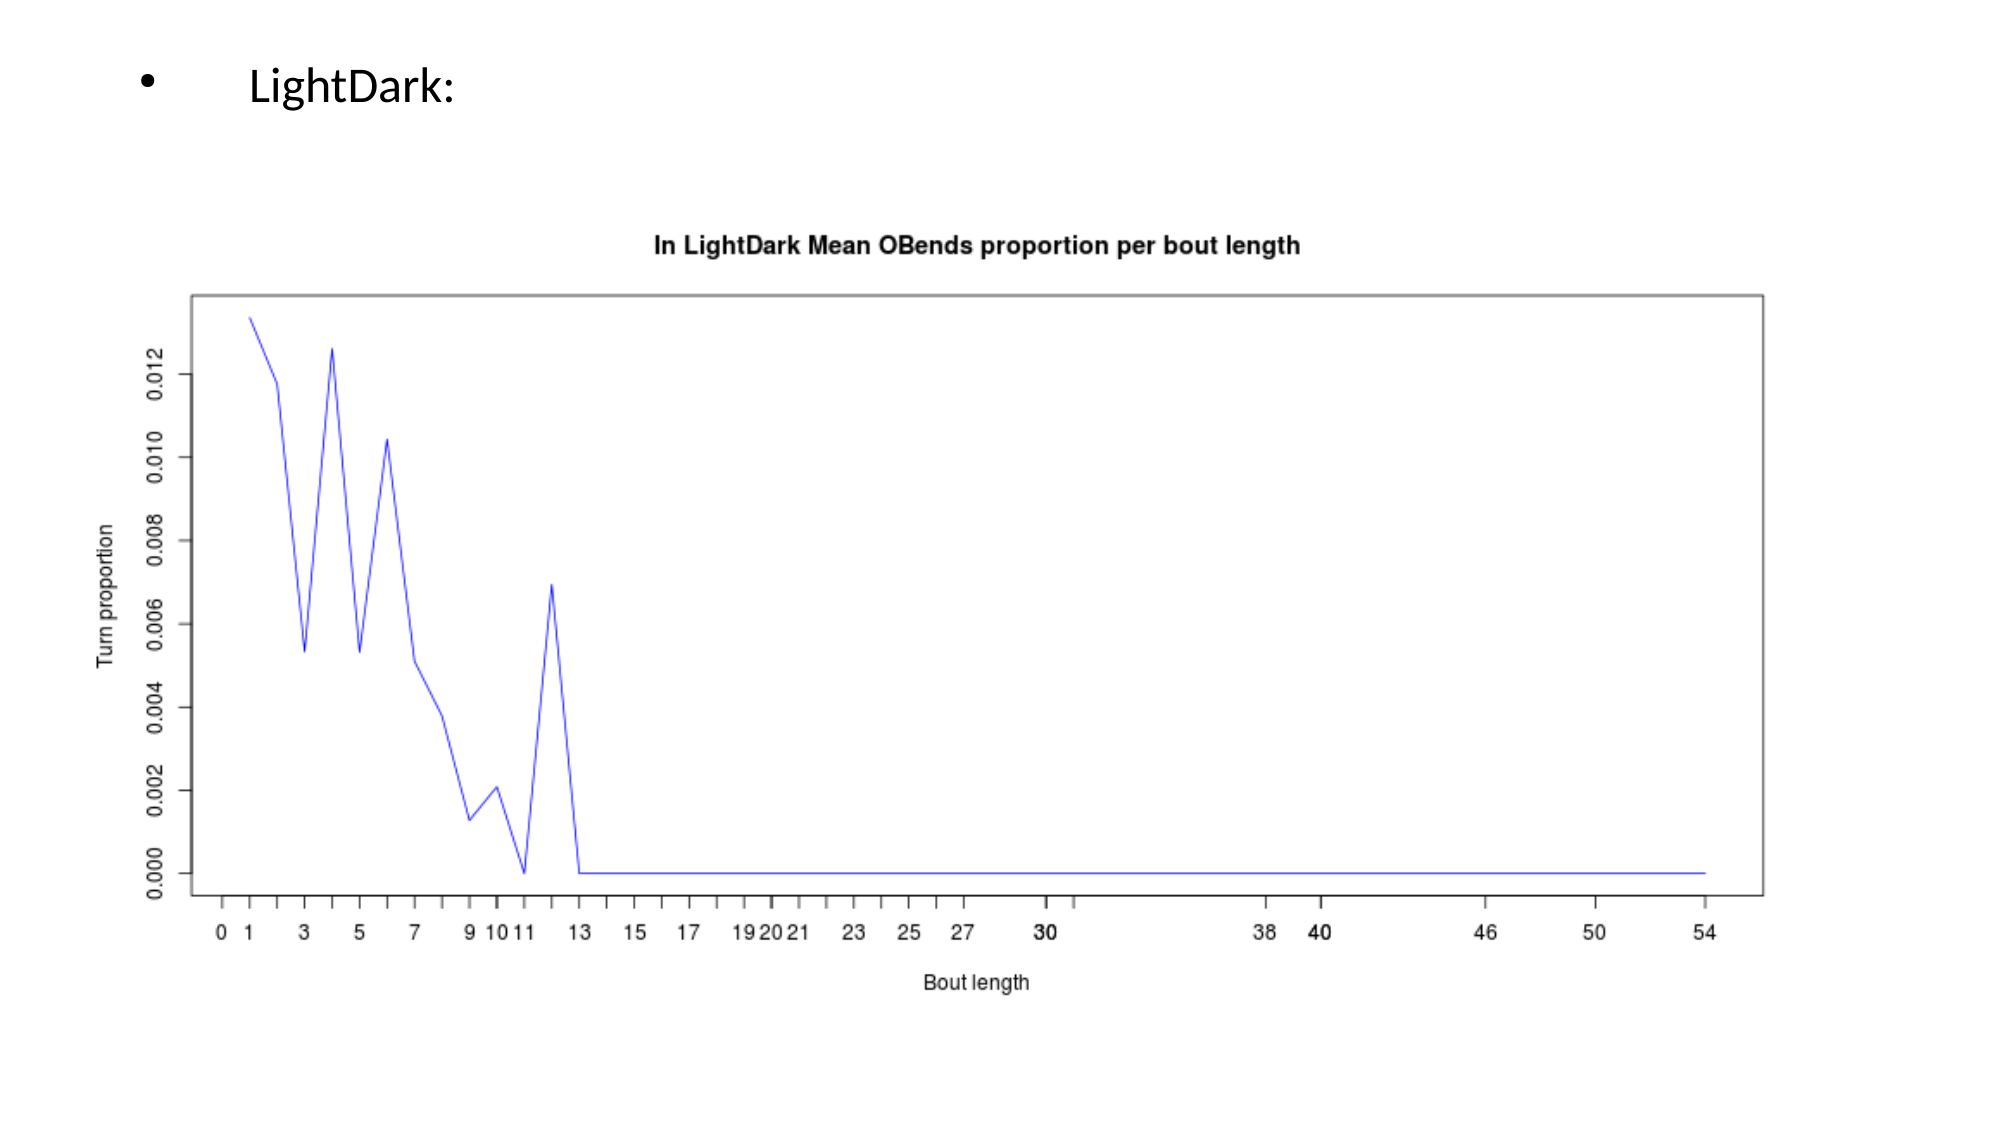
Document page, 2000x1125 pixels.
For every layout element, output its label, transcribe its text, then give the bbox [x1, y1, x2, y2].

picture [90, 194, 1816, 1023]
text_box LightDark: [0, 0, 2000, 946]
